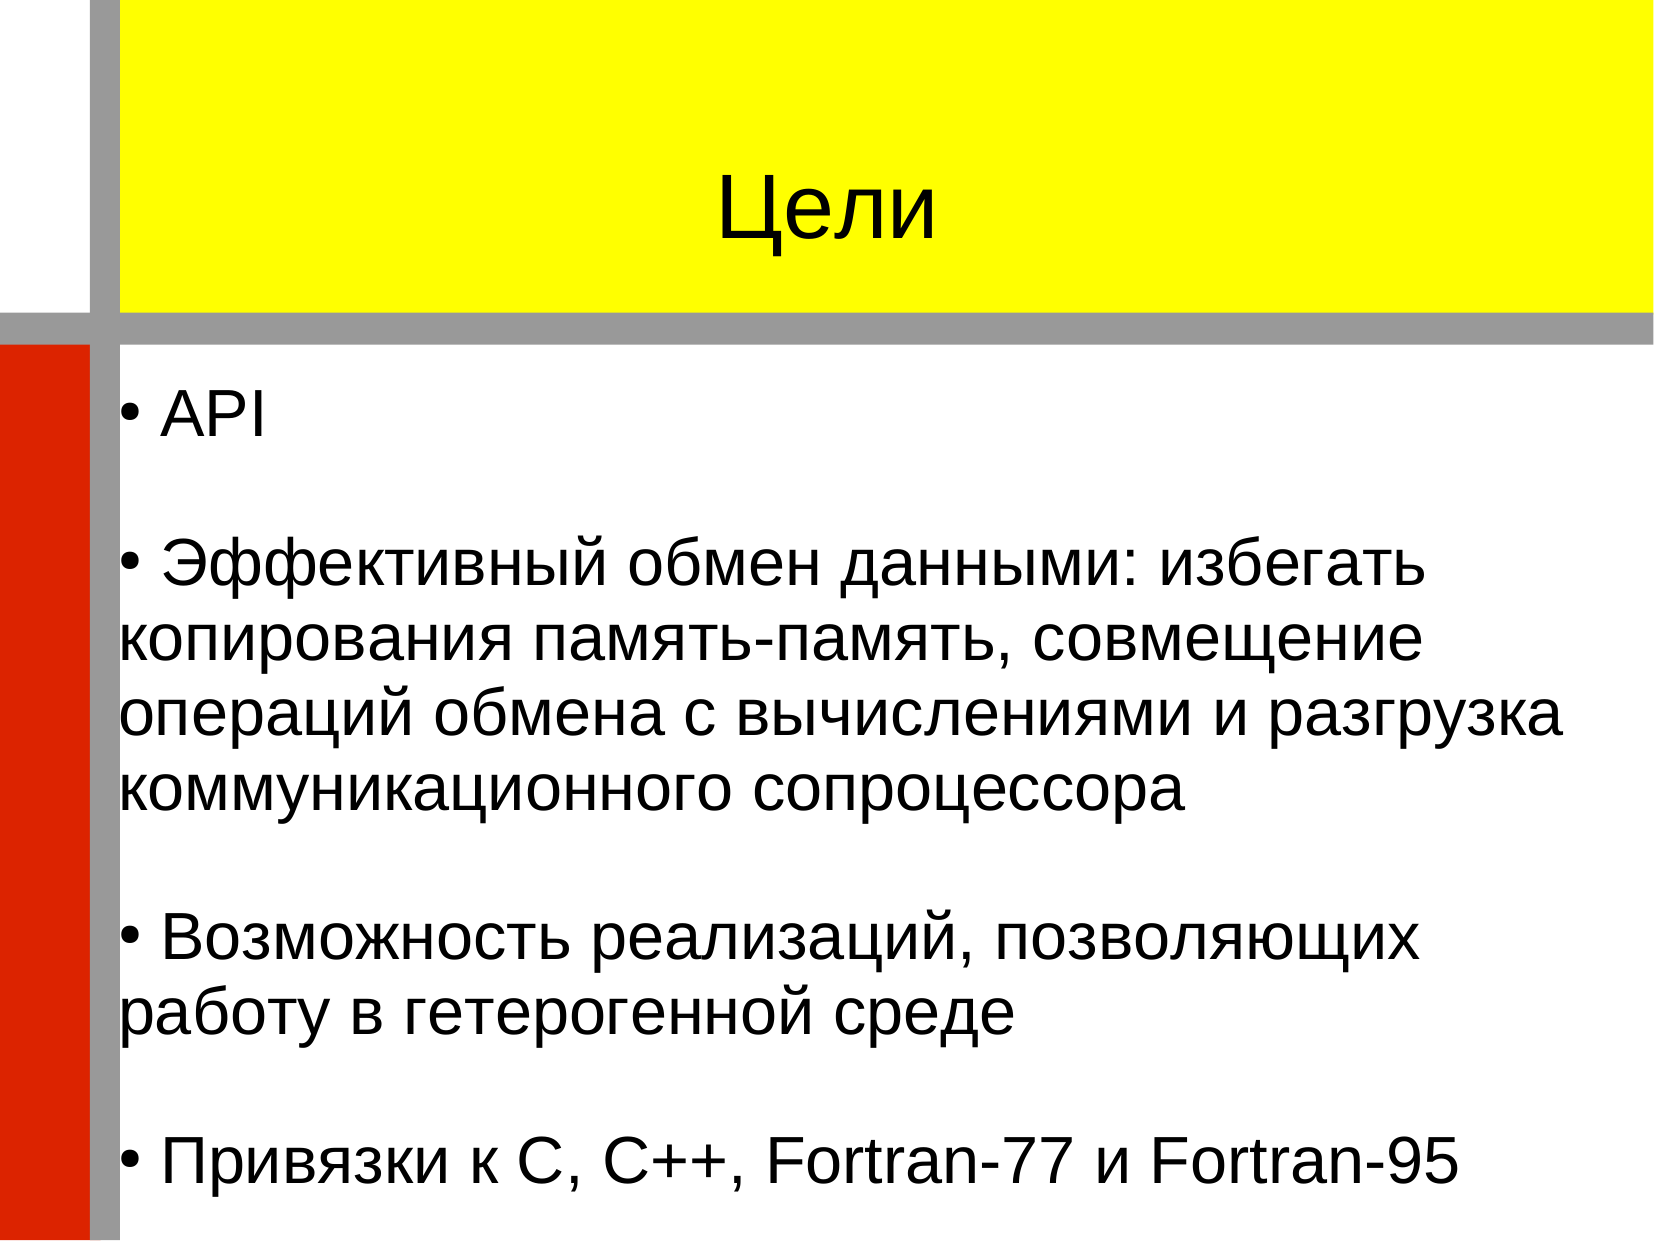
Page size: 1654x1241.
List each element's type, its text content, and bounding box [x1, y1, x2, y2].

subtitle API Эффективный обмен данными: избегать копирования память-память, совмещение операций обмена с вычислениями и разгрузка коммуникационного сопроцессора Возможность реализаций, позволяющих работу в гетерогенной среде Привязки к C, C++, Fortran-77 и Fortran-95 [118, 334, 1654, 1241]
title Цели [121, 102, 1534, 311]
